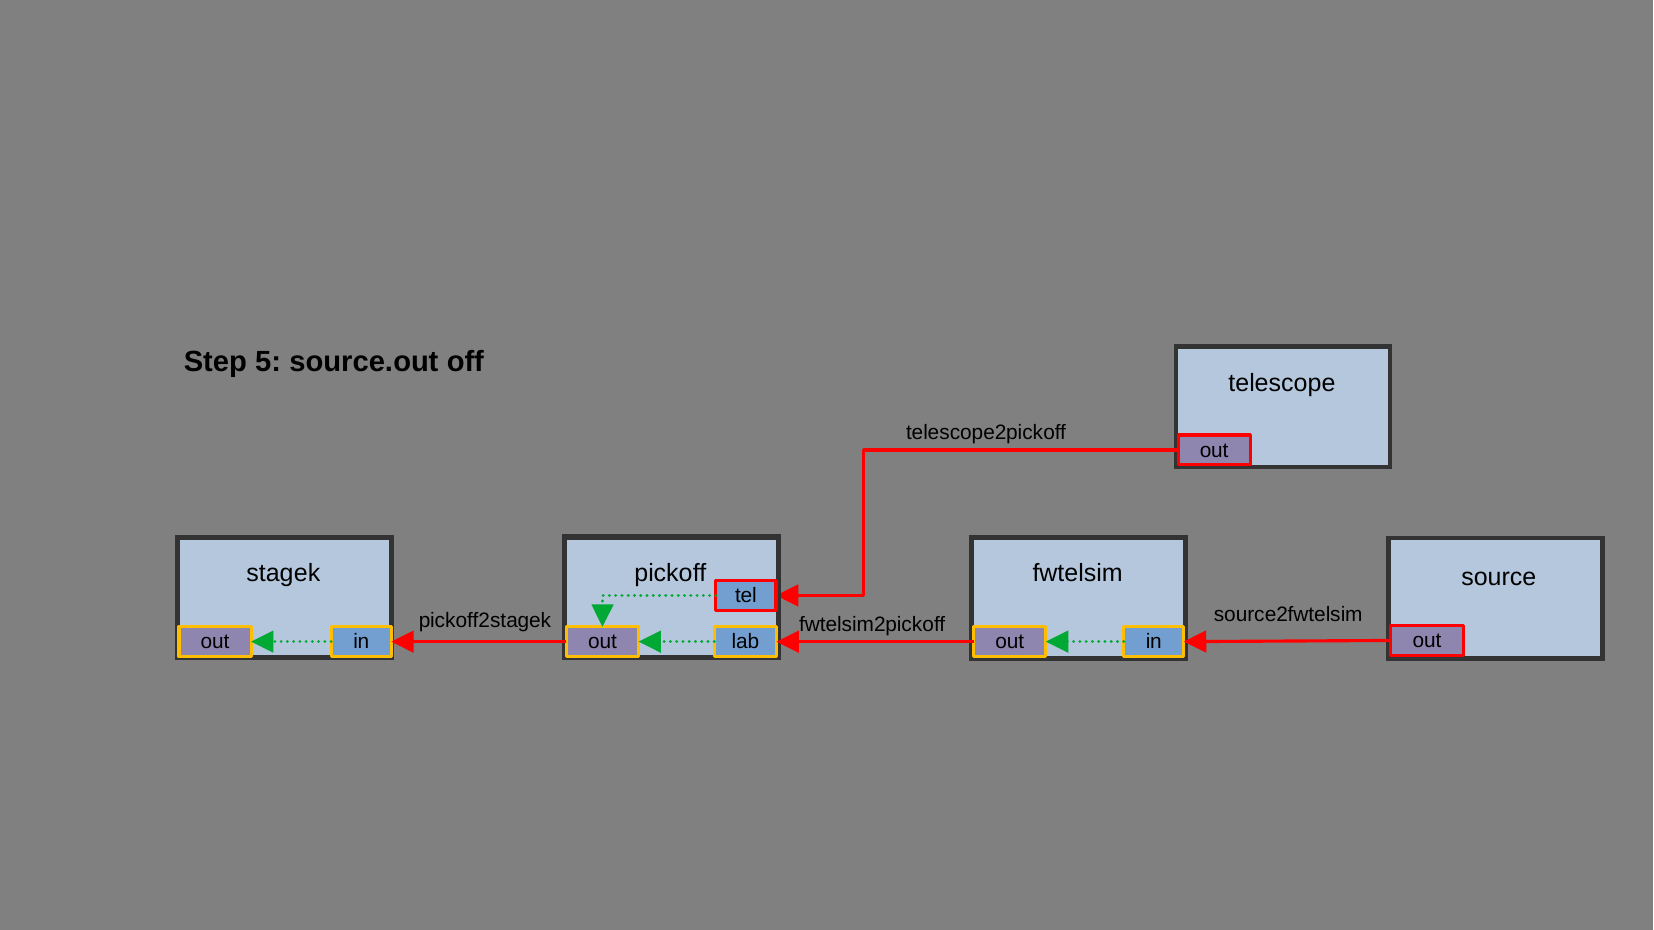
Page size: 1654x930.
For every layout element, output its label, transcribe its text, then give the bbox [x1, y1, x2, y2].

text_box source [1412, 555, 1586, 599]
text_box telescope2pickoff [891, 413, 1098, 475]
text_box [177, 537, 392, 658]
text_box tel [715, 580, 776, 611]
text_box lab [714, 626, 777, 657]
text_box out [1390, 625, 1464, 656]
text_box [971, 537, 1186, 659]
text_box in [1123, 626, 1184, 657]
text_box pickoff [583, 551, 758, 595]
text_box source2fwtelsim [1198, 595, 1383, 634]
text_box Step 5: source.out off [168, 337, 762, 385]
text_box out [566, 626, 639, 657]
text_box out [973, 626, 1046, 657]
text_box [564, 536, 779, 658]
text_box [1388, 538, 1603, 659]
text_box out [1178, 435, 1251, 465]
text_box fwtelsim [991, 551, 1165, 595]
text_box out [178, 626, 252, 657]
text_box stagek [196, 551, 371, 595]
text_box in [331, 626, 392, 657]
text_box pickoff2stagek [404, 601, 588, 640]
text_box fwtelsim2pickoff [784, 605, 969, 640]
text_box [1176, 346, 1390, 468]
text_box telescope [1195, 361, 1369, 405]
